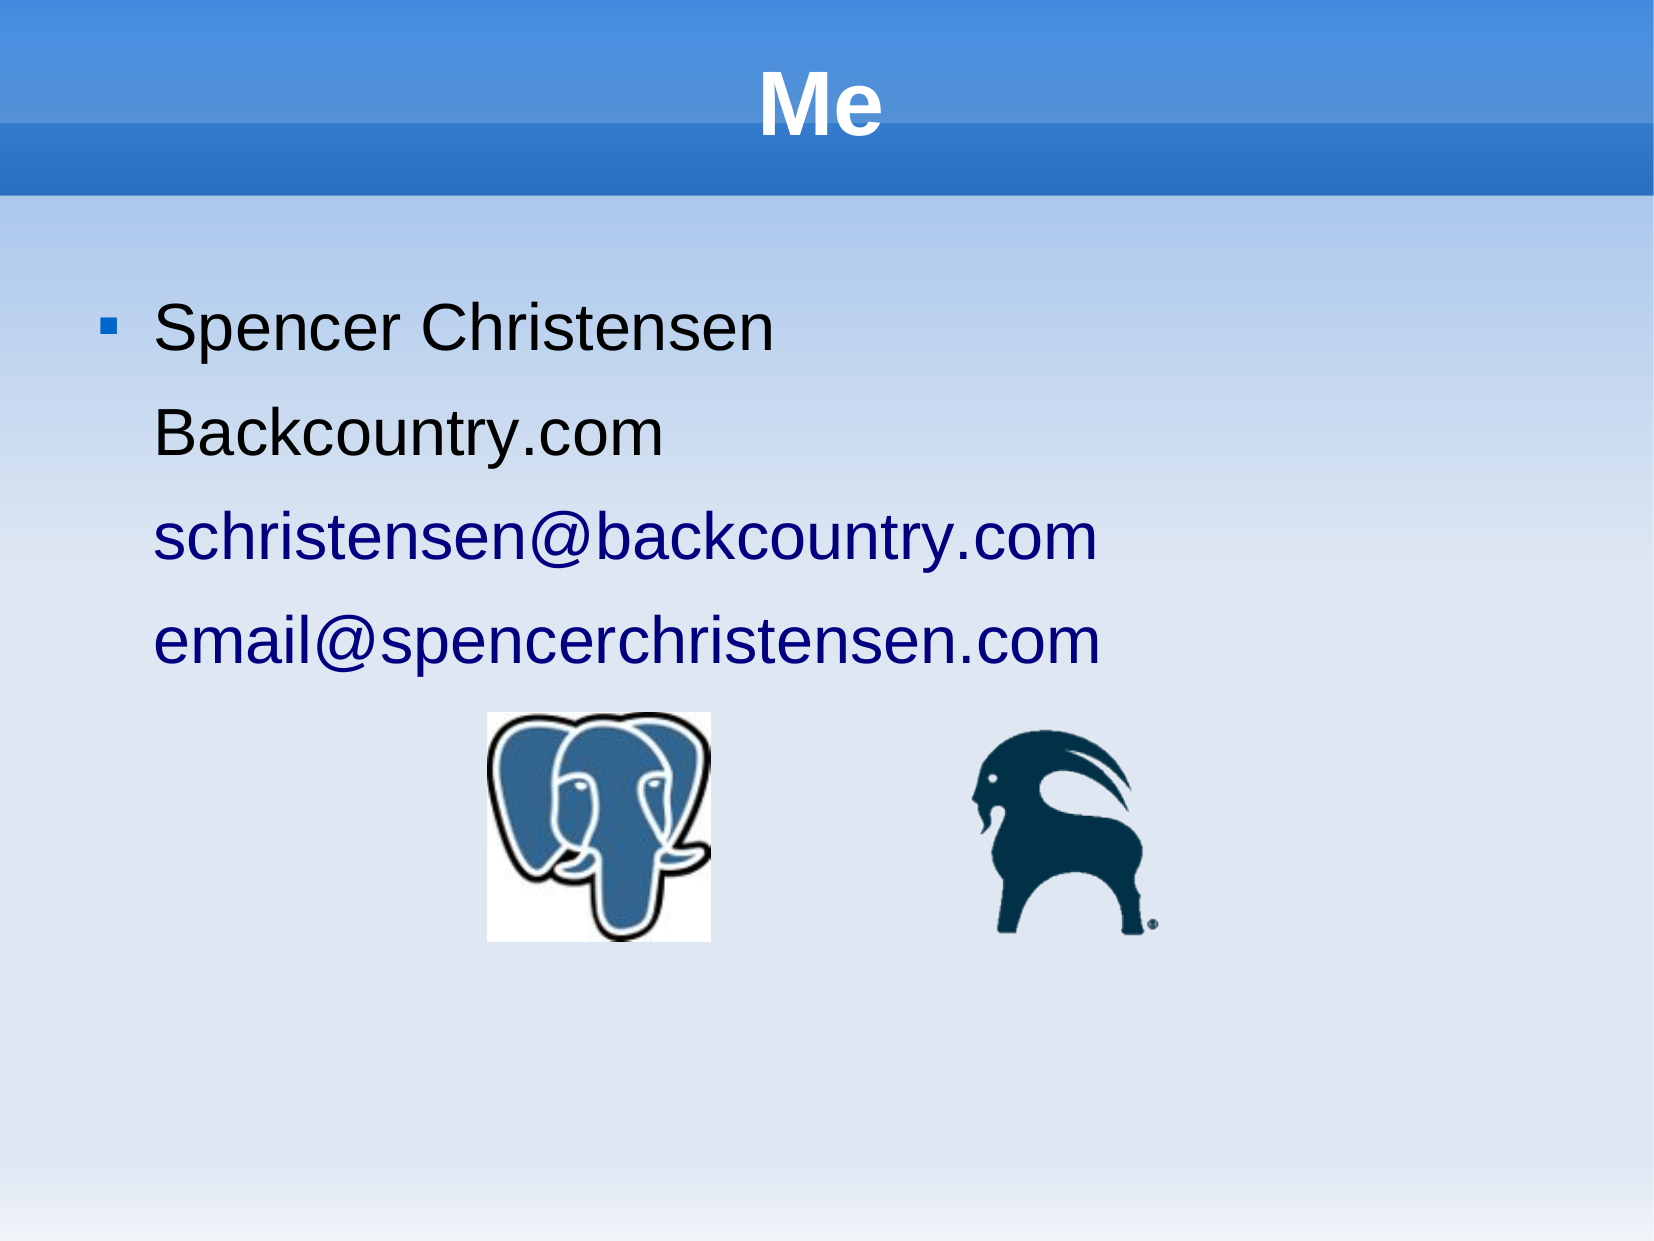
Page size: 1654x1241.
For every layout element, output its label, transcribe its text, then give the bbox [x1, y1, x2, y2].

picture [0, 0, 1654, 1241]
title Me [76, 0, 1565, 208]
list Spencer Christensen Backcountry.com schristensen@backcountry.com email@spencerchristensen.com [82, 290, 1571, 1094]
